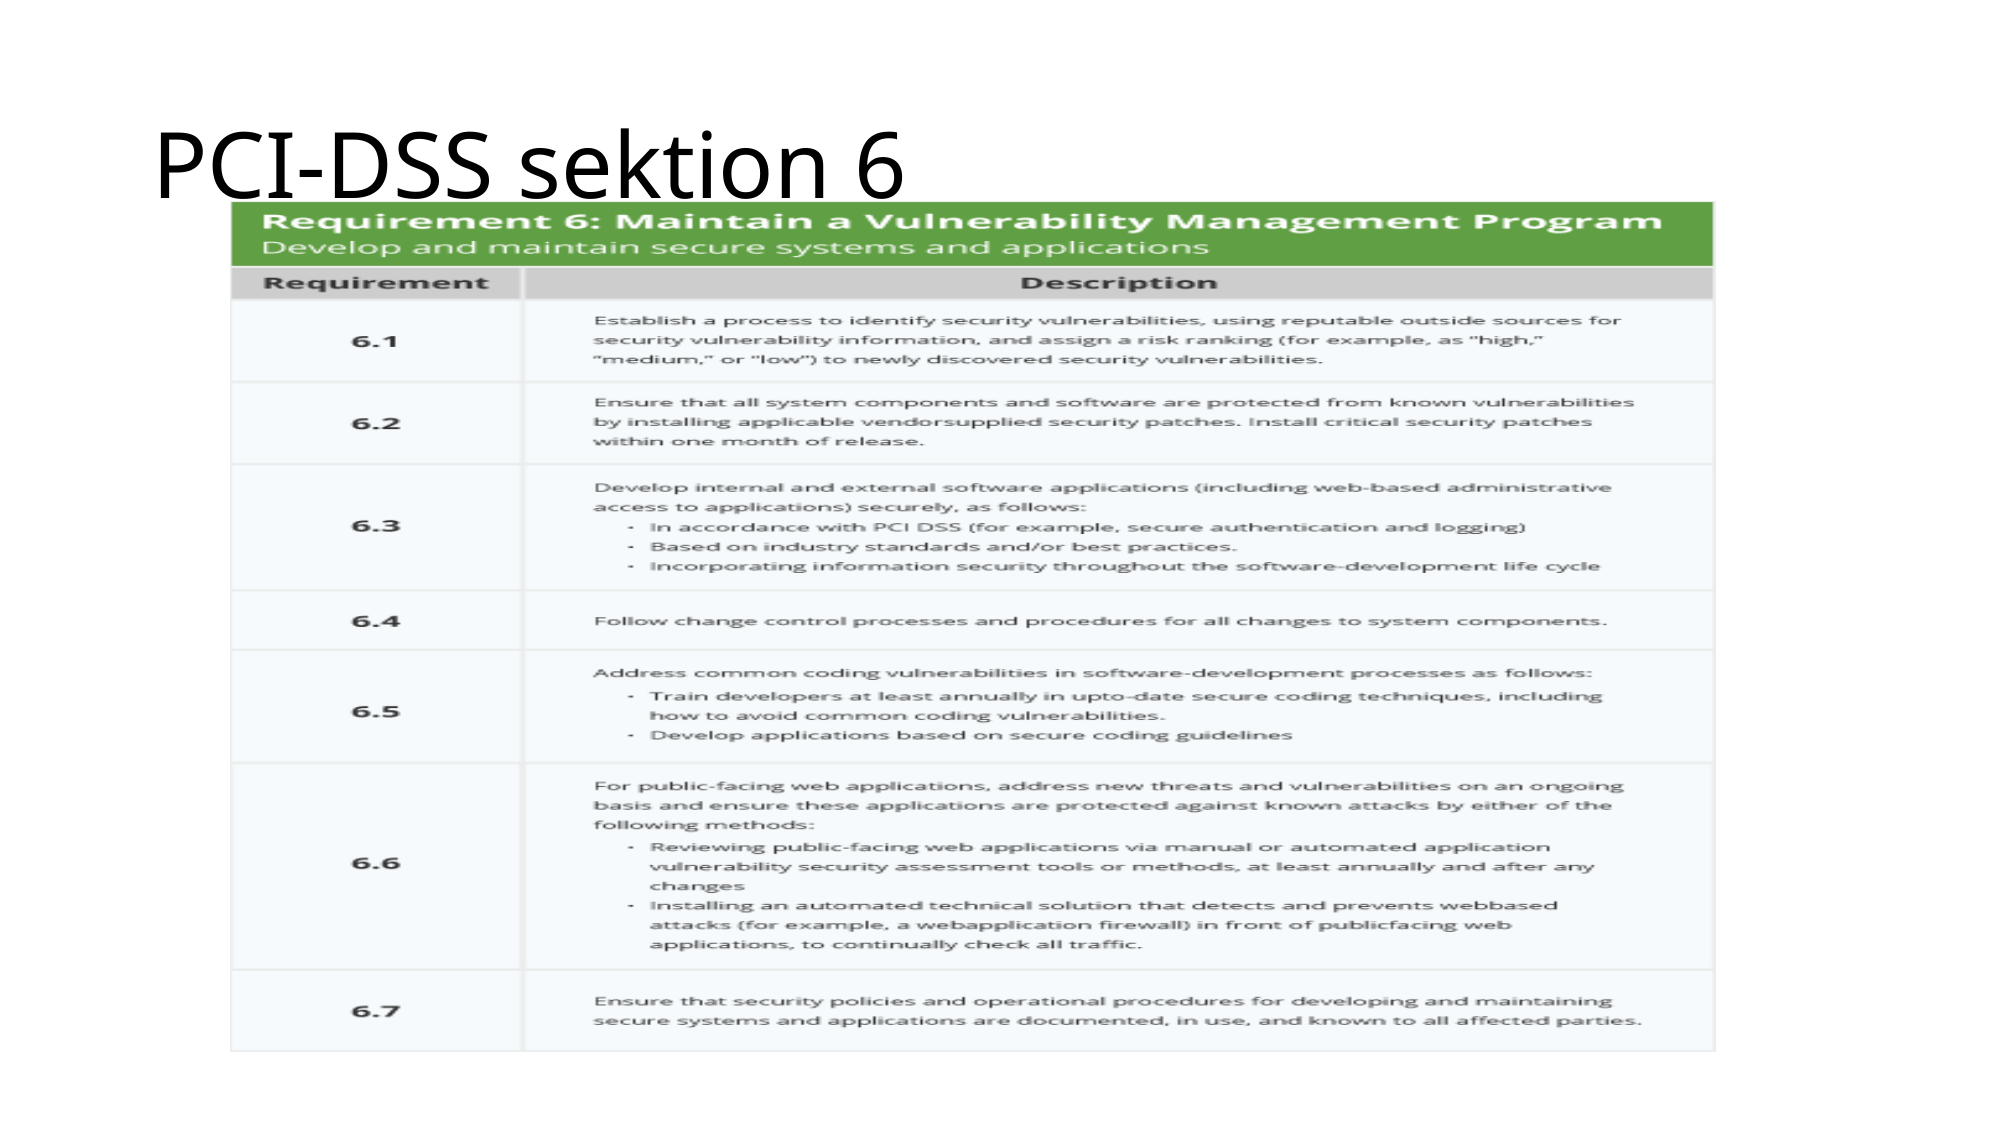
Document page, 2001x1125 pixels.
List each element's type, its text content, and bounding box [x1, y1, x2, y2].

title PCI-DSS sektion 6 [137, 59, 1863, 278]
picture [230, 201, 1716, 1052]
